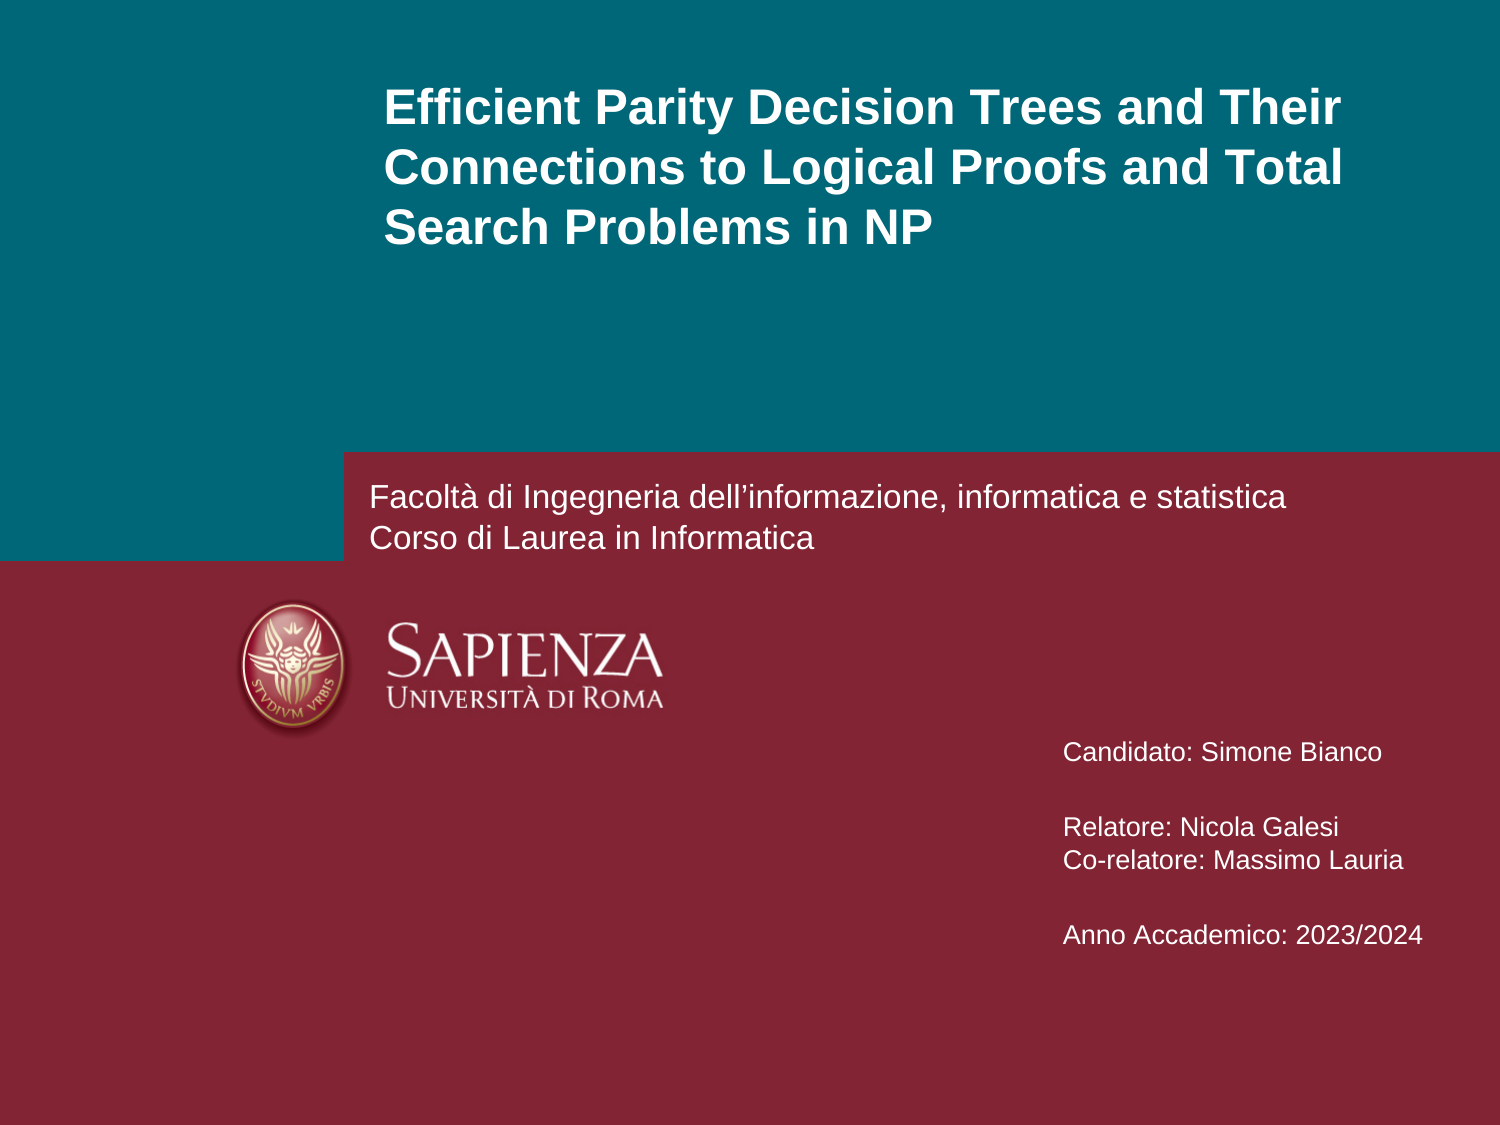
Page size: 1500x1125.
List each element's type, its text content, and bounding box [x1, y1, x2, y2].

text_box Candidato: Simone Bianco Relatore: Nicola Galesi Co-relatore: Massimo Lauria Anno Accademico: 2023/2024 [1062, 734, 1447, 975]
text_box Facoltà di Ingegneria dell’informazione, informatica e statistica Corso di Laurea in Informatica [354, 467, 1363, 605]
picture [0, 452, 1500, 1125]
text_box [0, 0, 1500, 561]
text_box Efficient Parity Decision Trees and Their Connections to Logical Proofs and Total Search Problems in NP [368, 67, 1369, 263]
